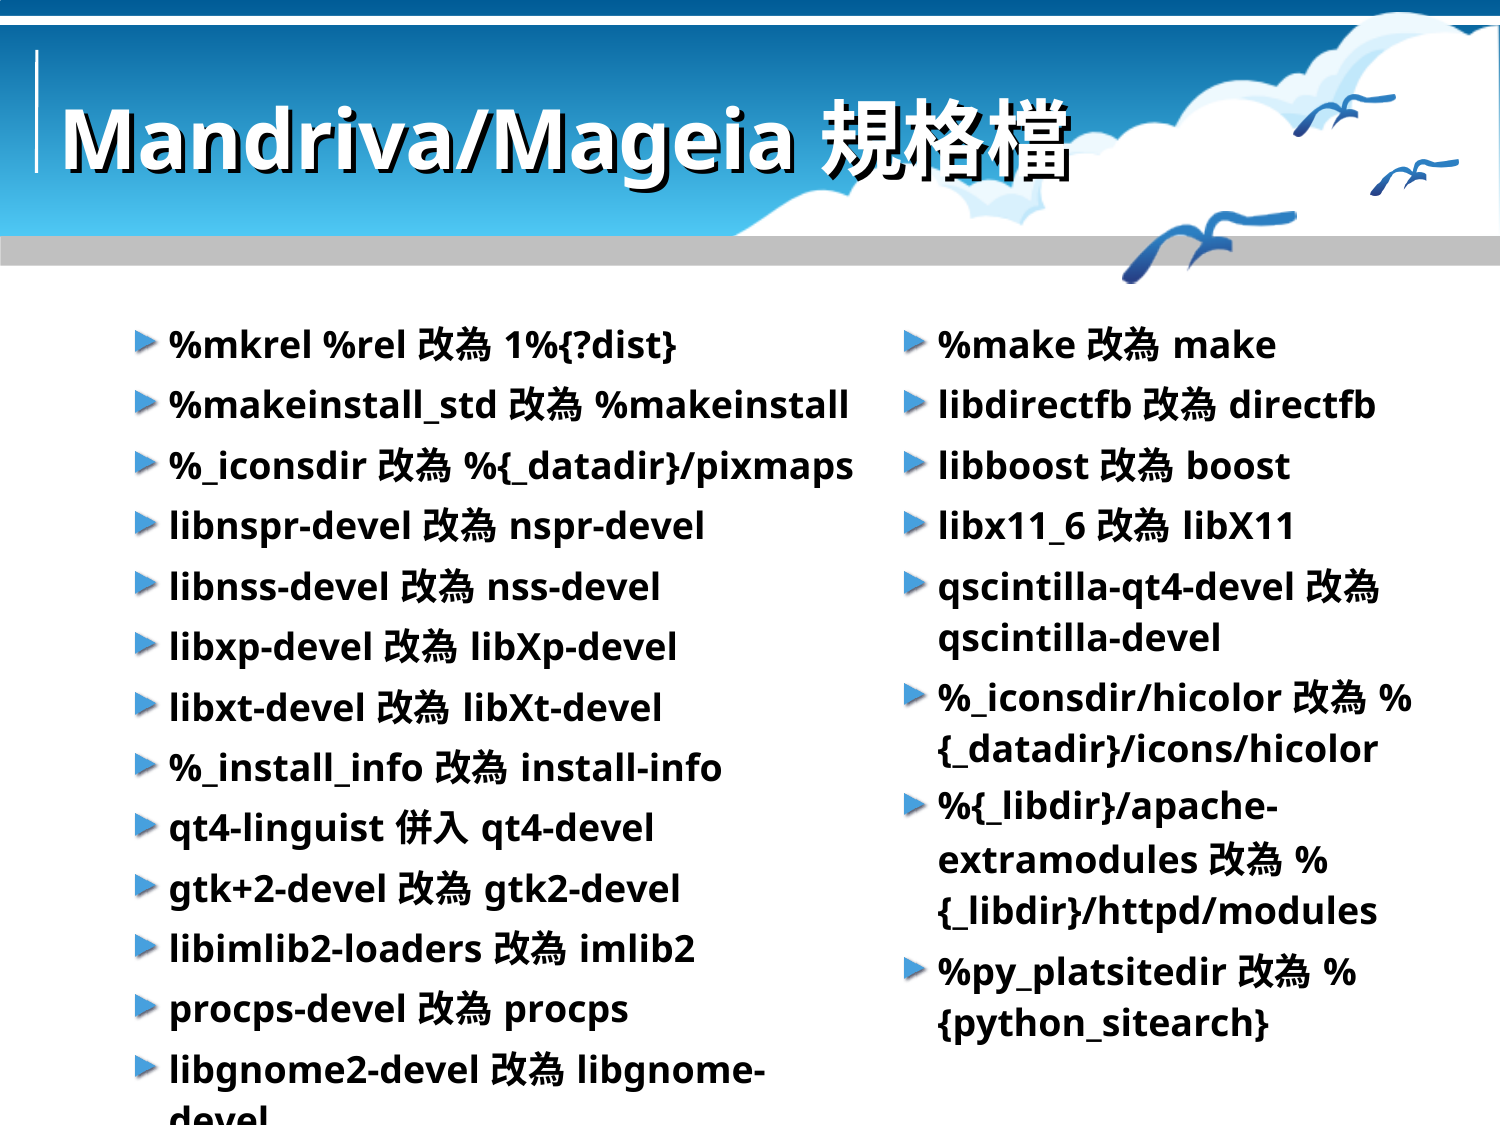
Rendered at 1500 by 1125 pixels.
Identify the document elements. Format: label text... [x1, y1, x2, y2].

picture [730, 12, 1500, 284]
list %mkrel %rel改為1%{?dist} %makeinstall_std改為%makeinstall %_iconsdir改為%{_datadir}/pixmaps libnspr-devel改為nspr-devel libnss-devel改為nss-devel libxp-devel改為libXp-devel libxt-devel改為libXt-devel %_install_info改為install-info qt4-linguist併入qt4-devel gtk+2-devel改為gtk2-devel libimlib2-loaders改為imlib2 procps-devel改為procps libgnome2-devel改為libgnome-devel libxext-devel改為libXext-devel libstdc++6改為libstdc++ bluez-devel改為bluez-libs-devel [77, 314, 846, 1051]
picture [133, 1052, 163, 1082]
list %make改為make libdirectfb改為directfb libboost改為boost libx11_6改為libX11 qscintilla-qt4-devel改為qscintilla-devel %_iconsdir/hicolor改為%{_datadir}/icons/hicolor %{_libdir}/apache-extramodules改為%{_libdir}/httpd/modules %py_platsitedir改為%{python_sitearch} [846, 314, 1447, 1051]
title Mandriva/Mageia規格檔 [59, 86, 1465, 186]
